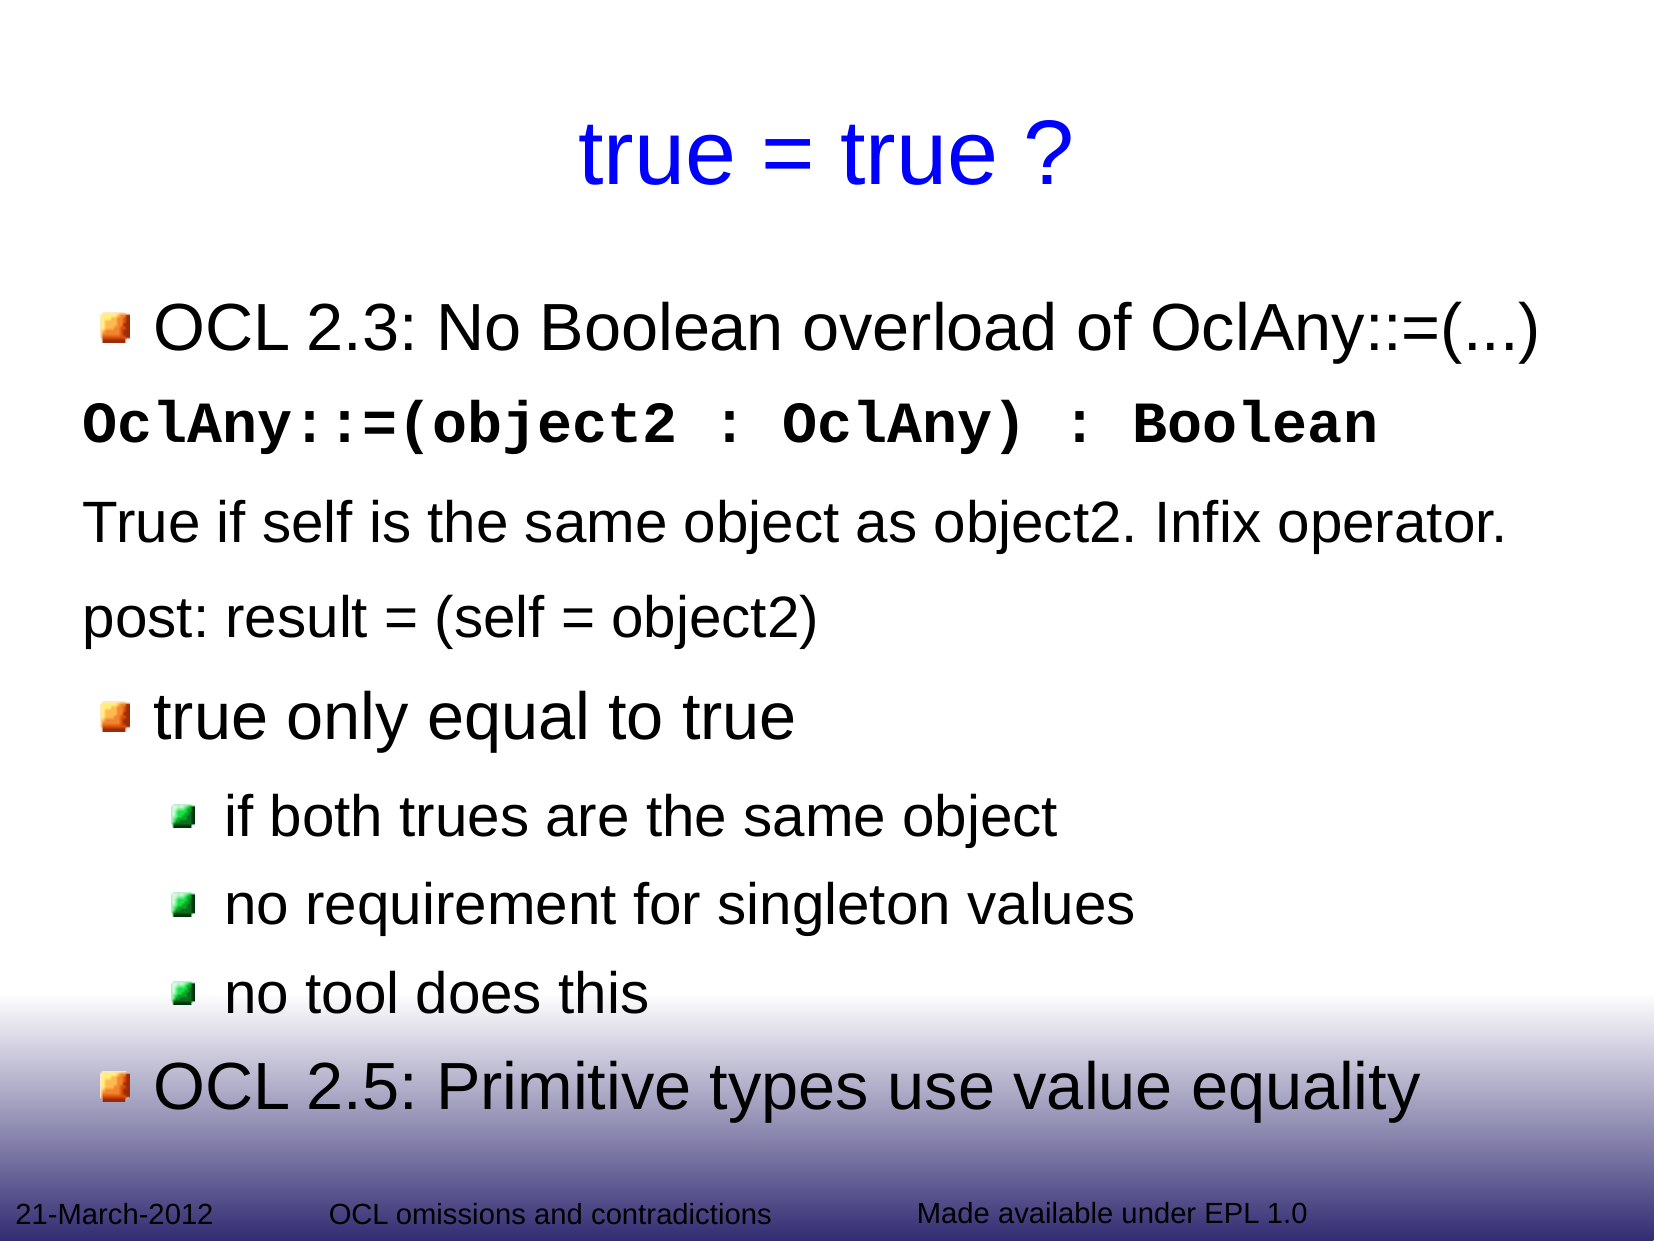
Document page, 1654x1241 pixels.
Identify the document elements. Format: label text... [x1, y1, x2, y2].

list OCL 2.3: No Boolean overload of OclAny::=(...) OclAny::=(object2 : OclAny) : Boolean True if self is the same object as object2. Infix operator. post: result = (self = object2) true only equal to true if both trues are the same object no requirement for singleton values no tool does this OCL 2.5: Primitive types use value equality [82, 290, 1571, 1124]
title true = true ? [82, 49, 1571, 257]
